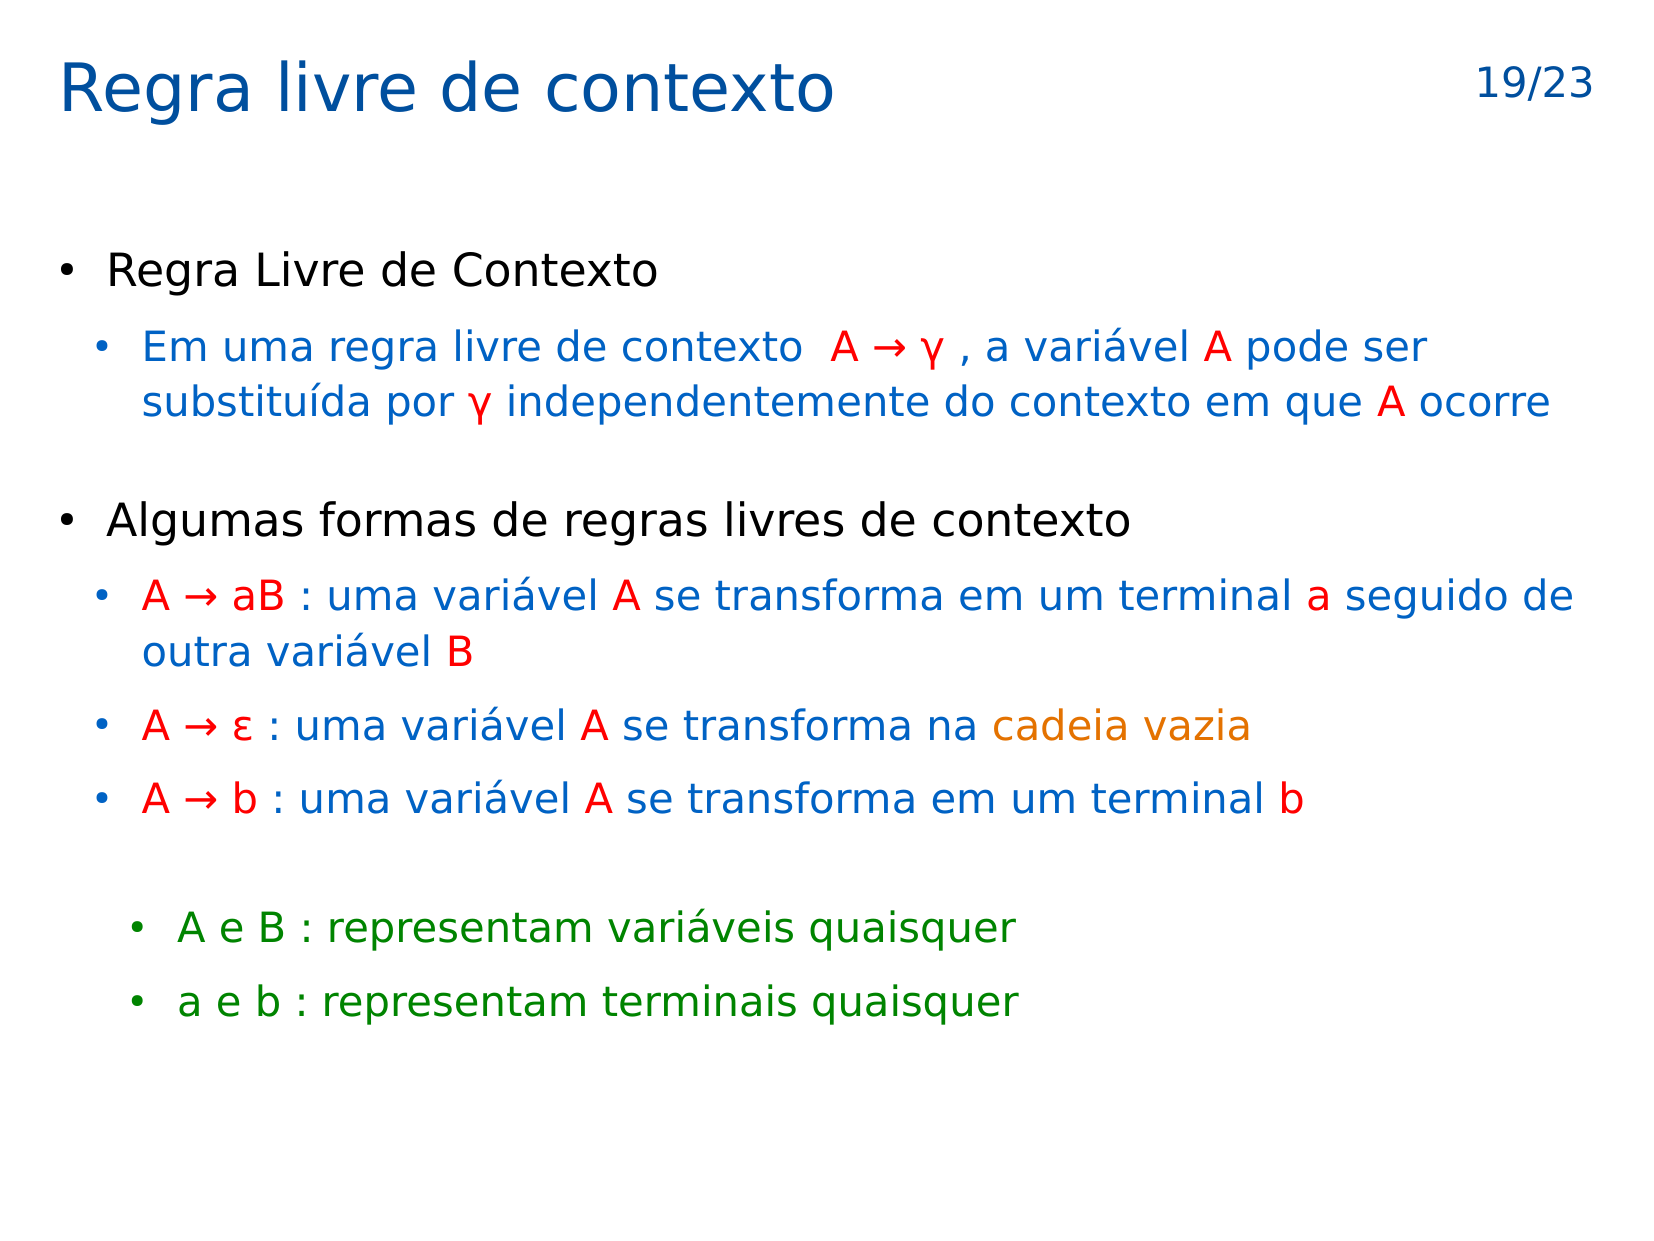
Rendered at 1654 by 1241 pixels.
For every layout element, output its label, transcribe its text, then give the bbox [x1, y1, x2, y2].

title Regra livre de contexto [59, 29, 1625, 148]
list Regra Livre de Contexto Em uma regra livre de contexto A → γ , a variável A pode ser substituída por γ independentemente do contexto em que A ocorre Algumas formas de regras livres de contexto A → aB : uma variável A se transforma em um terminal a seguido de outra variável B A → ε : uma variável A se transforma na cadeia vazia A → b : uma variável A se transforma em um terminal b A e B : representam variáveis quaisquer a e b : representam terminais quaisquer [59, 236, 1595, 1211]
